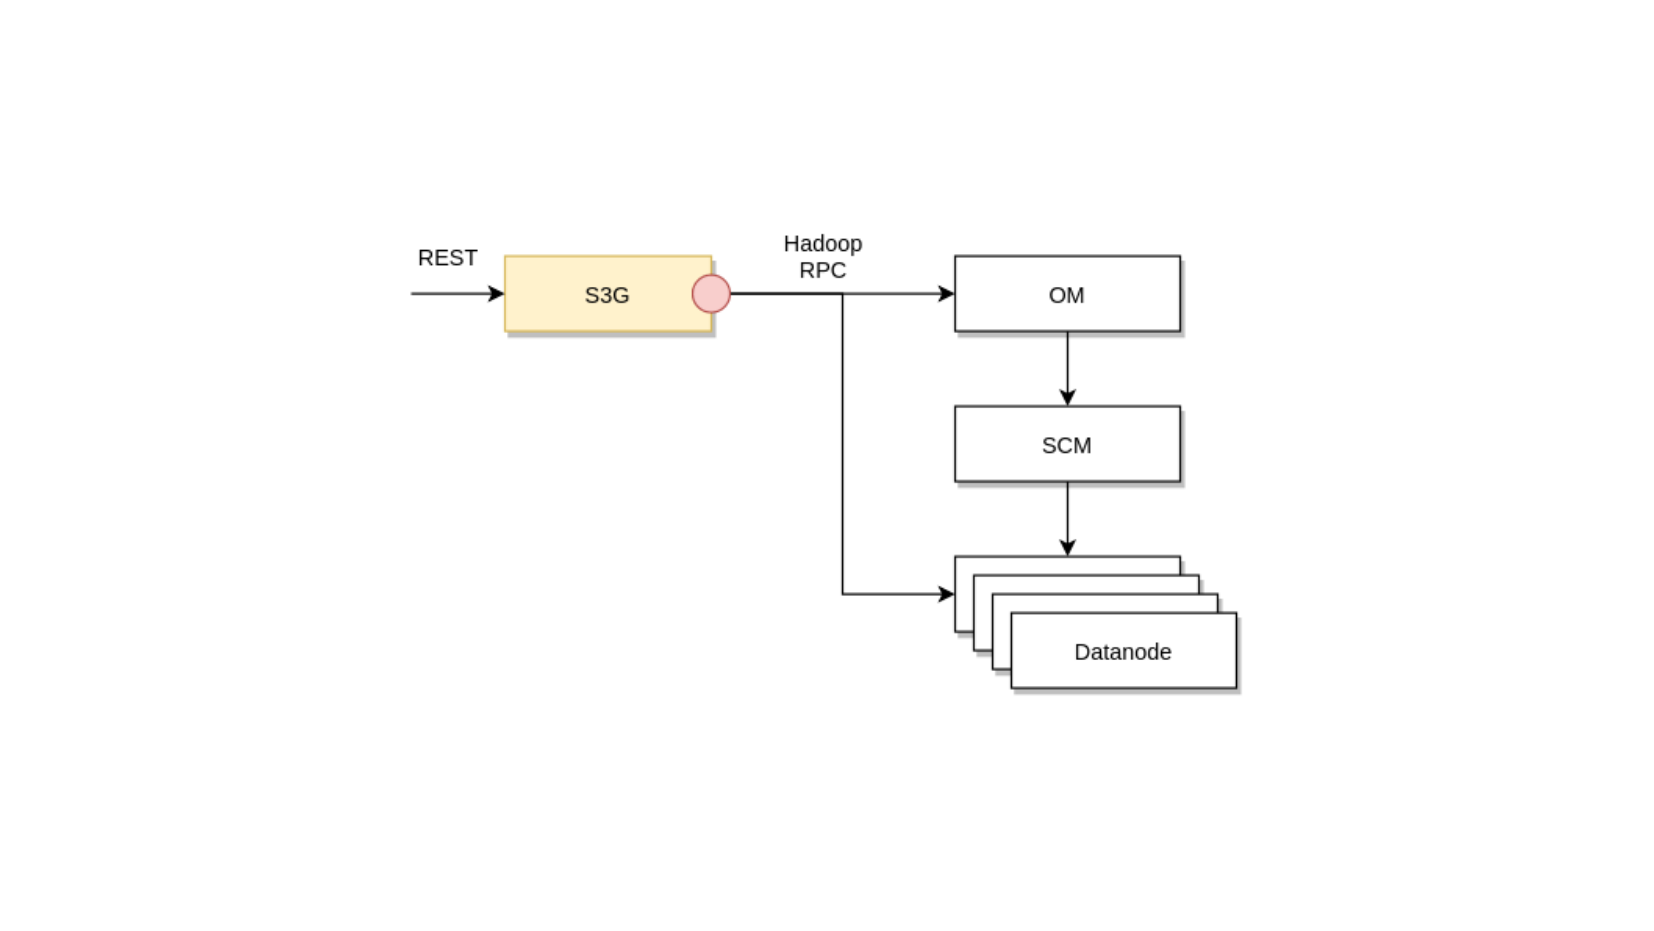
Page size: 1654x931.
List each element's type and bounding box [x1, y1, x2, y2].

picture [406, 214, 1286, 732]
